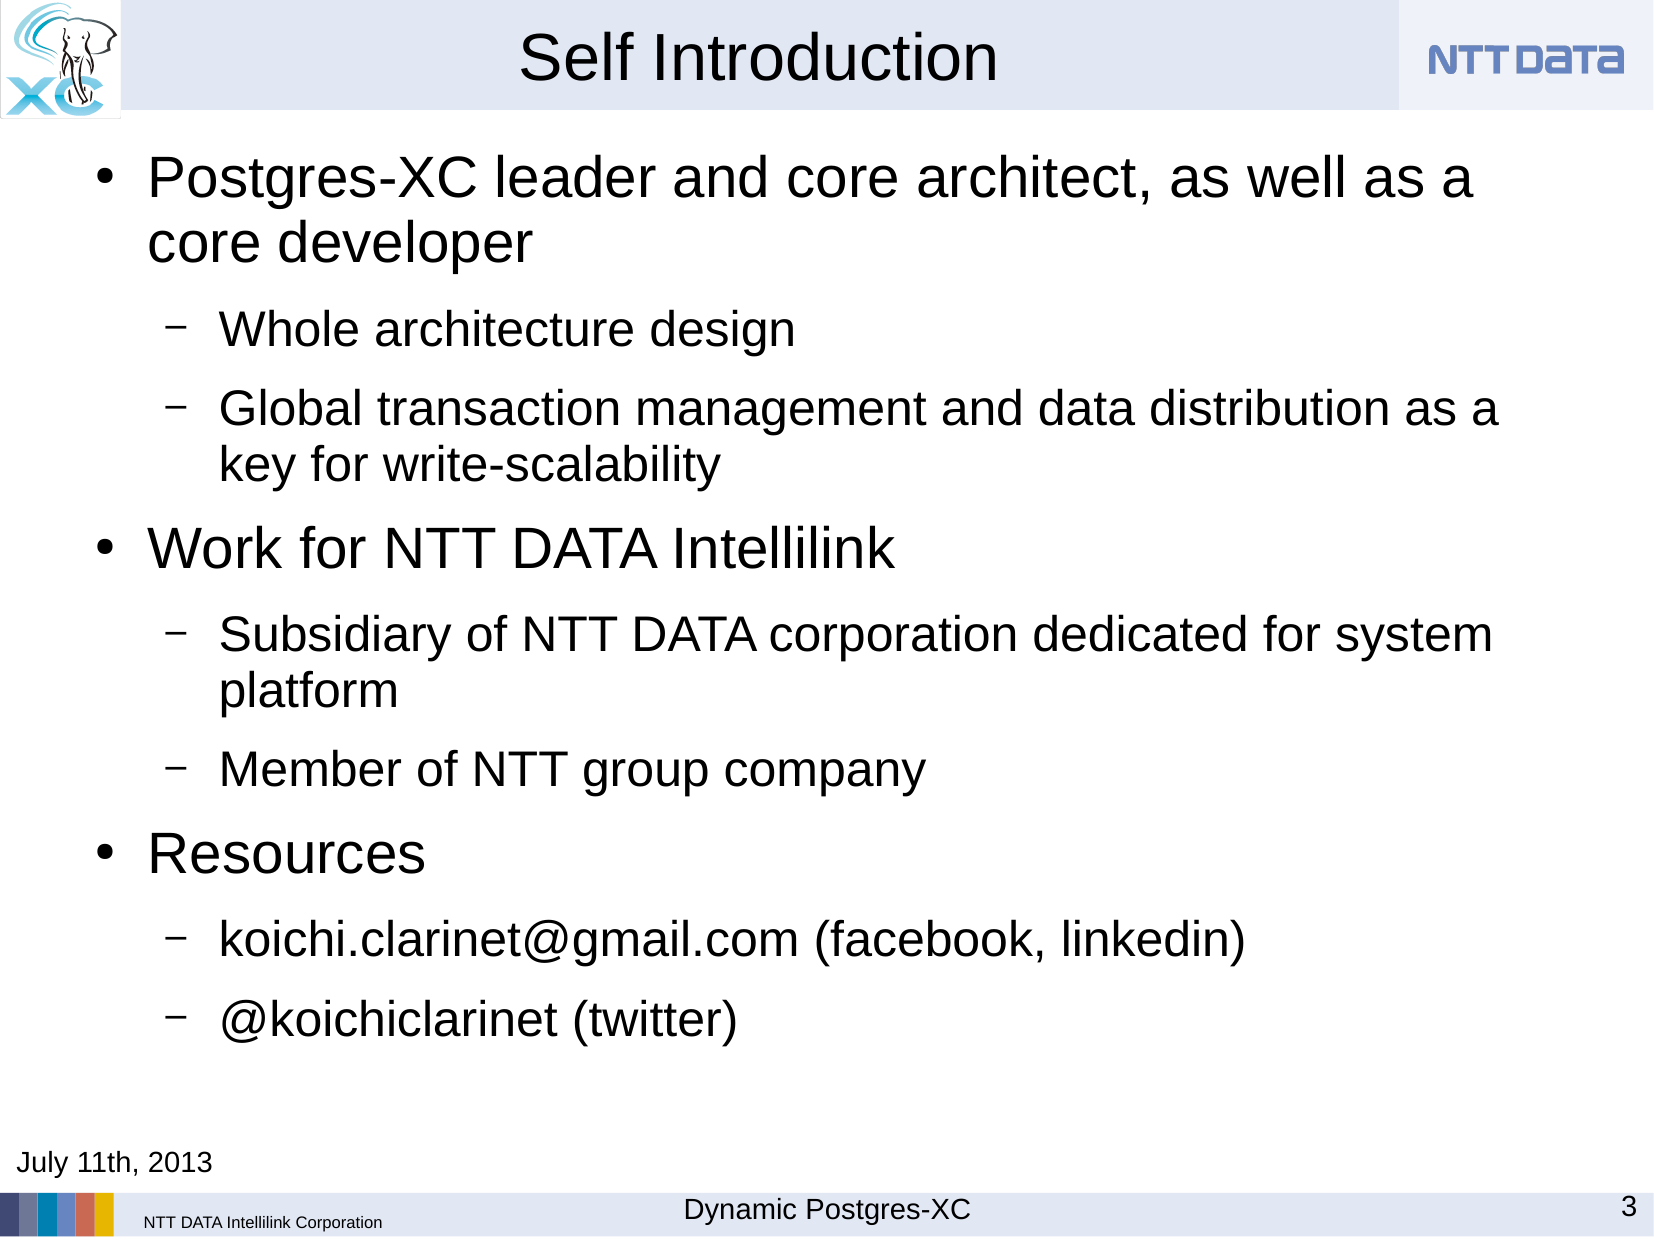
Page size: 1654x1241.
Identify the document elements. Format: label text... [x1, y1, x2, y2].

title Self Introduction [120, 3, 1399, 110]
picture [1429, 45, 1624, 74]
list Postgres-XC leader and core architect, as well as a core developer Whole architecture design Global transaction management and data distribution as a key for write-scalability Work for NTT DATA Intellilink Subsidiary of NTT DATA corporation dedicated for system platform Member of NTT group company Resources koichi.clarinet@gmail.com (facebook, linkedin) @koichiclarinet (twitter) [76, 145, 1566, 1148]
picture [0, 0, 121, 119]
